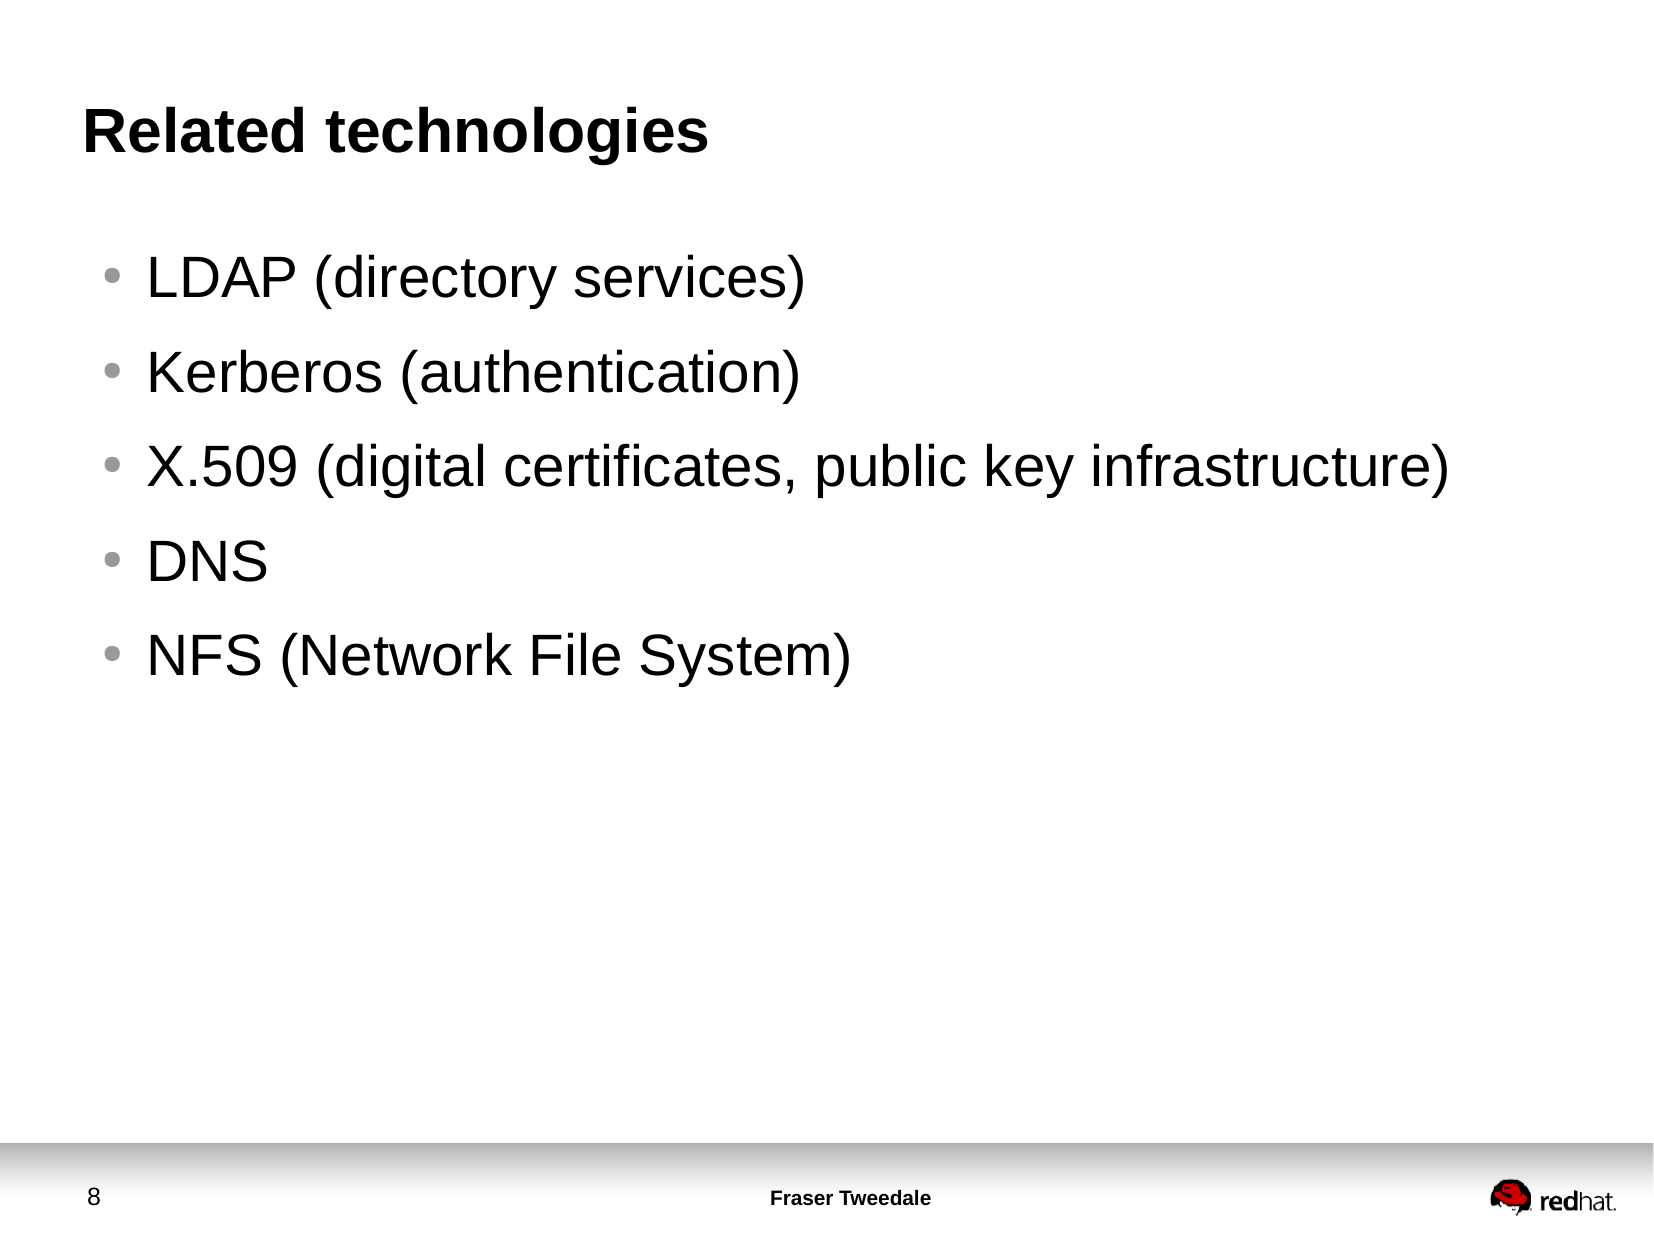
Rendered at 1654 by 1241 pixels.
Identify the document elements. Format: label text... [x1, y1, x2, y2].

title Related technologies [82, 37, 1571, 226]
picture [0, 1143, 1654, 1241]
list LDAP (directory services) Kerberos (authentication) X.509 (digital certificates, public key infrastructure) DNS NFS (Network File System) [86, 244, 1576, 1039]
